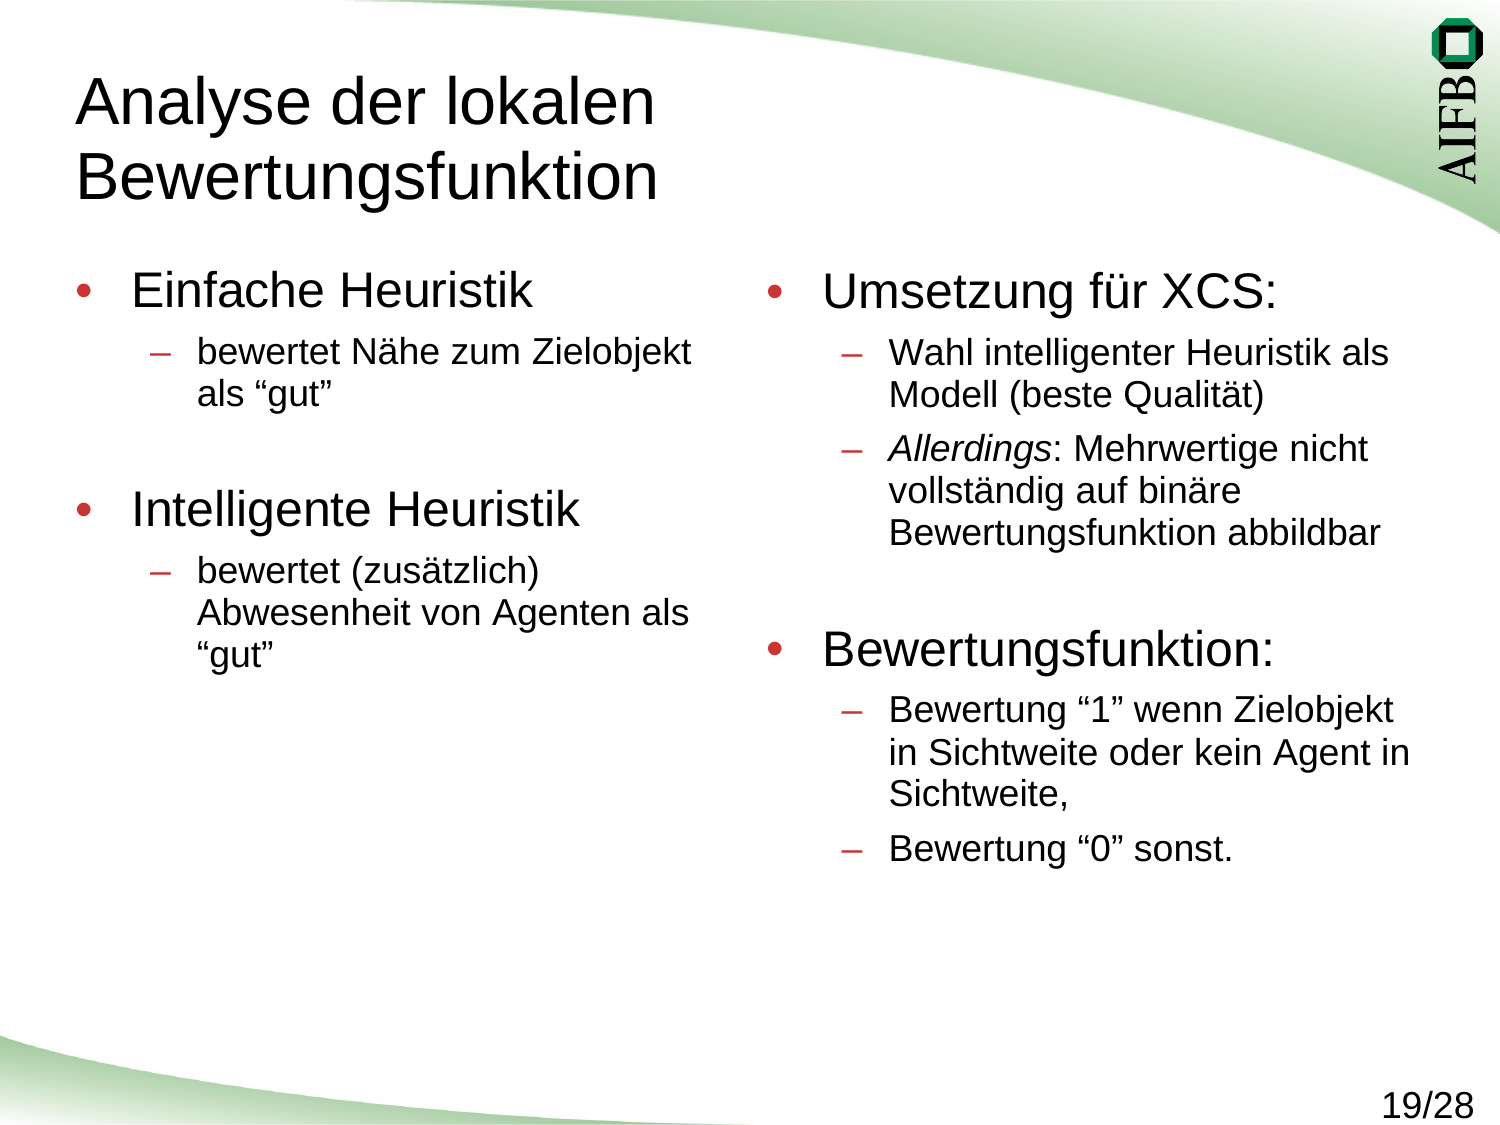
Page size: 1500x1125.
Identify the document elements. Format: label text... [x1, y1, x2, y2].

picture [345, 0, 1500, 234]
list Umsetzung für XCS: Wahl intelligenter Heuristik als Modell (beste Qualität) Allerdings: Mehrwertige nicht vollständig auf binäre Bewertungsfunktion abbildbar Bewertungsfunktion: Bewertung “1” wenn Zielobjekt in Sichtweite oder kein Agent in Sichtweite, Bewertung “0” sonst. [766, 263, 1426, 1037]
title Analyse der lokalen Bewertungsfunktion [75, 51, 1425, 226]
list Einfache Heuristik bewertet Nähe zum Zielobjekt als “gut” Intelligente Heuristik bewertet (zusätzlich) Abwesenheit von Agenten als “gut” [75, 263, 734, 993]
picture [0, 1035, 751, 1125]
